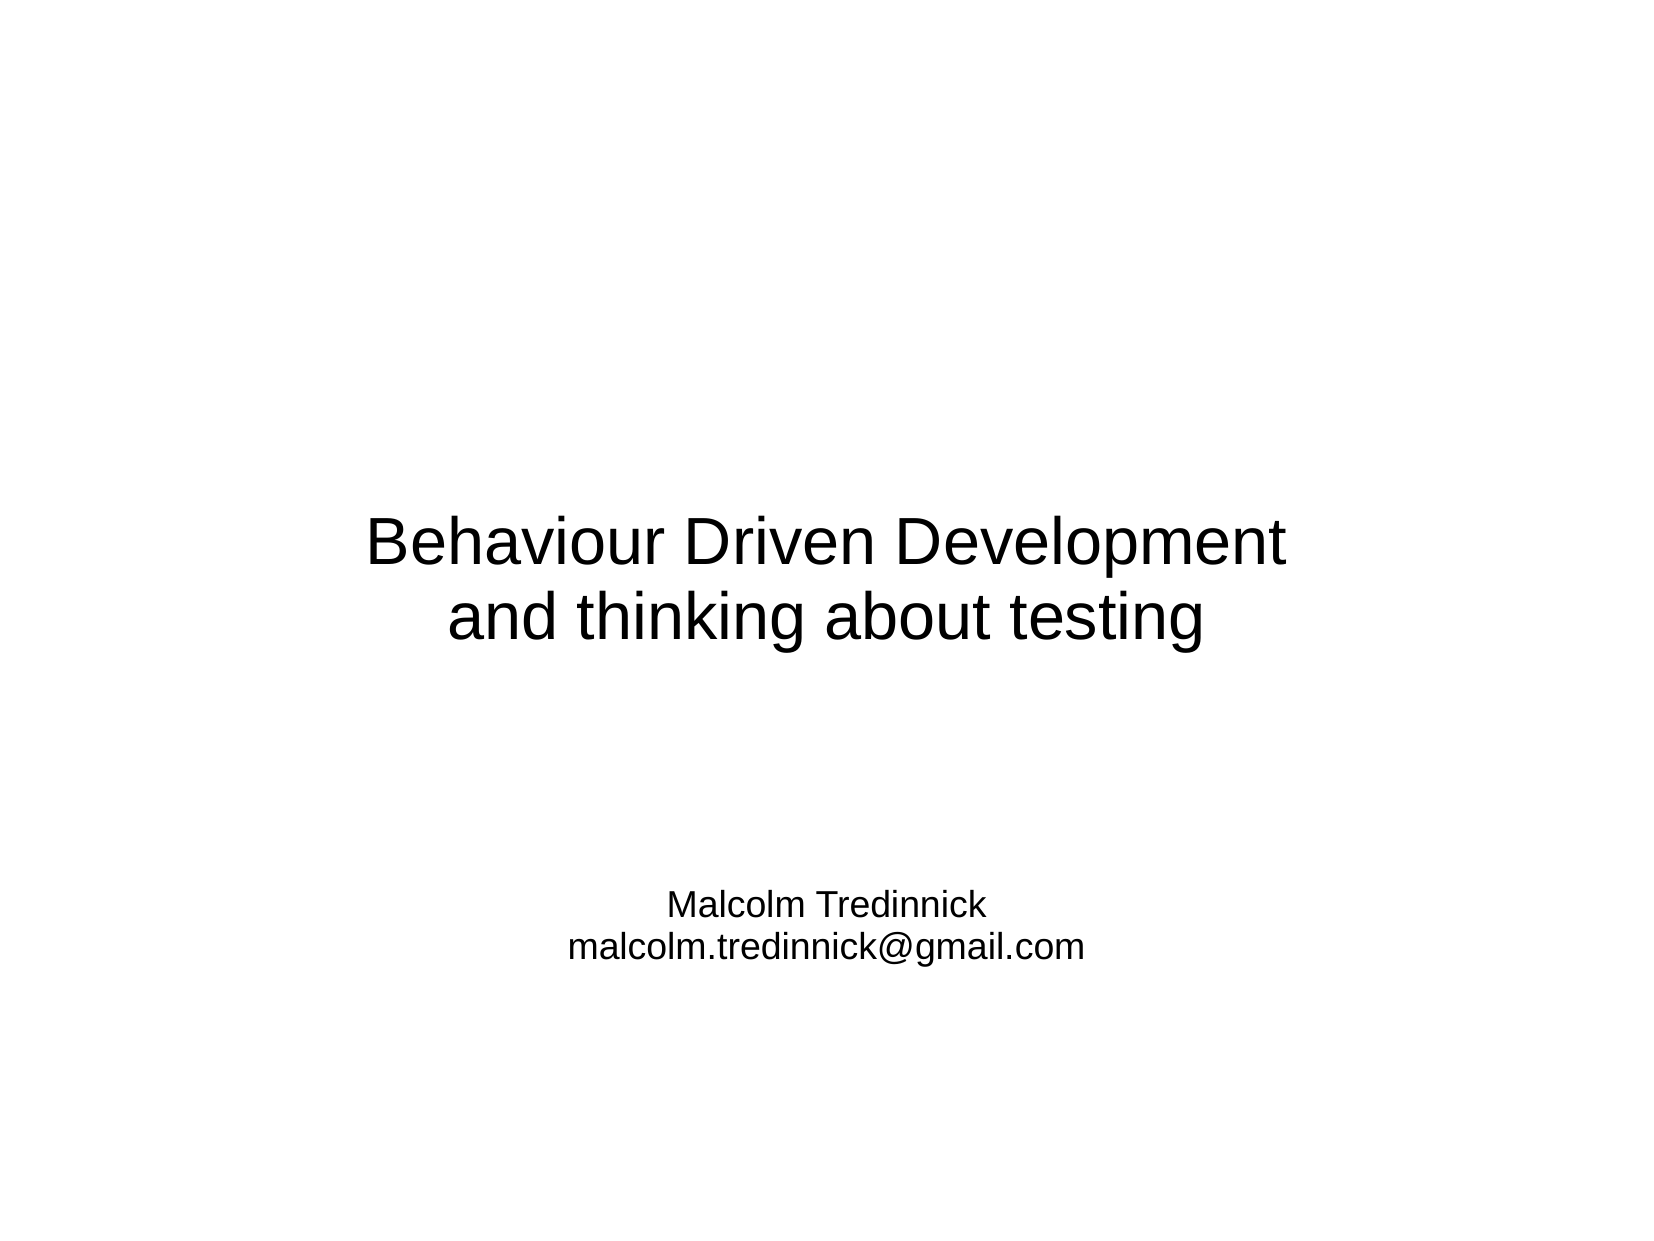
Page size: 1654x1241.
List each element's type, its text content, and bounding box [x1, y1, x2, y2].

subtitle Behaviour Driven Development and thinking about testing [82, 49, 1571, 1109]
text_box Malcolm Tredinnick malcolm.tredinnick@gmail.com [552, 876, 1101, 976]
